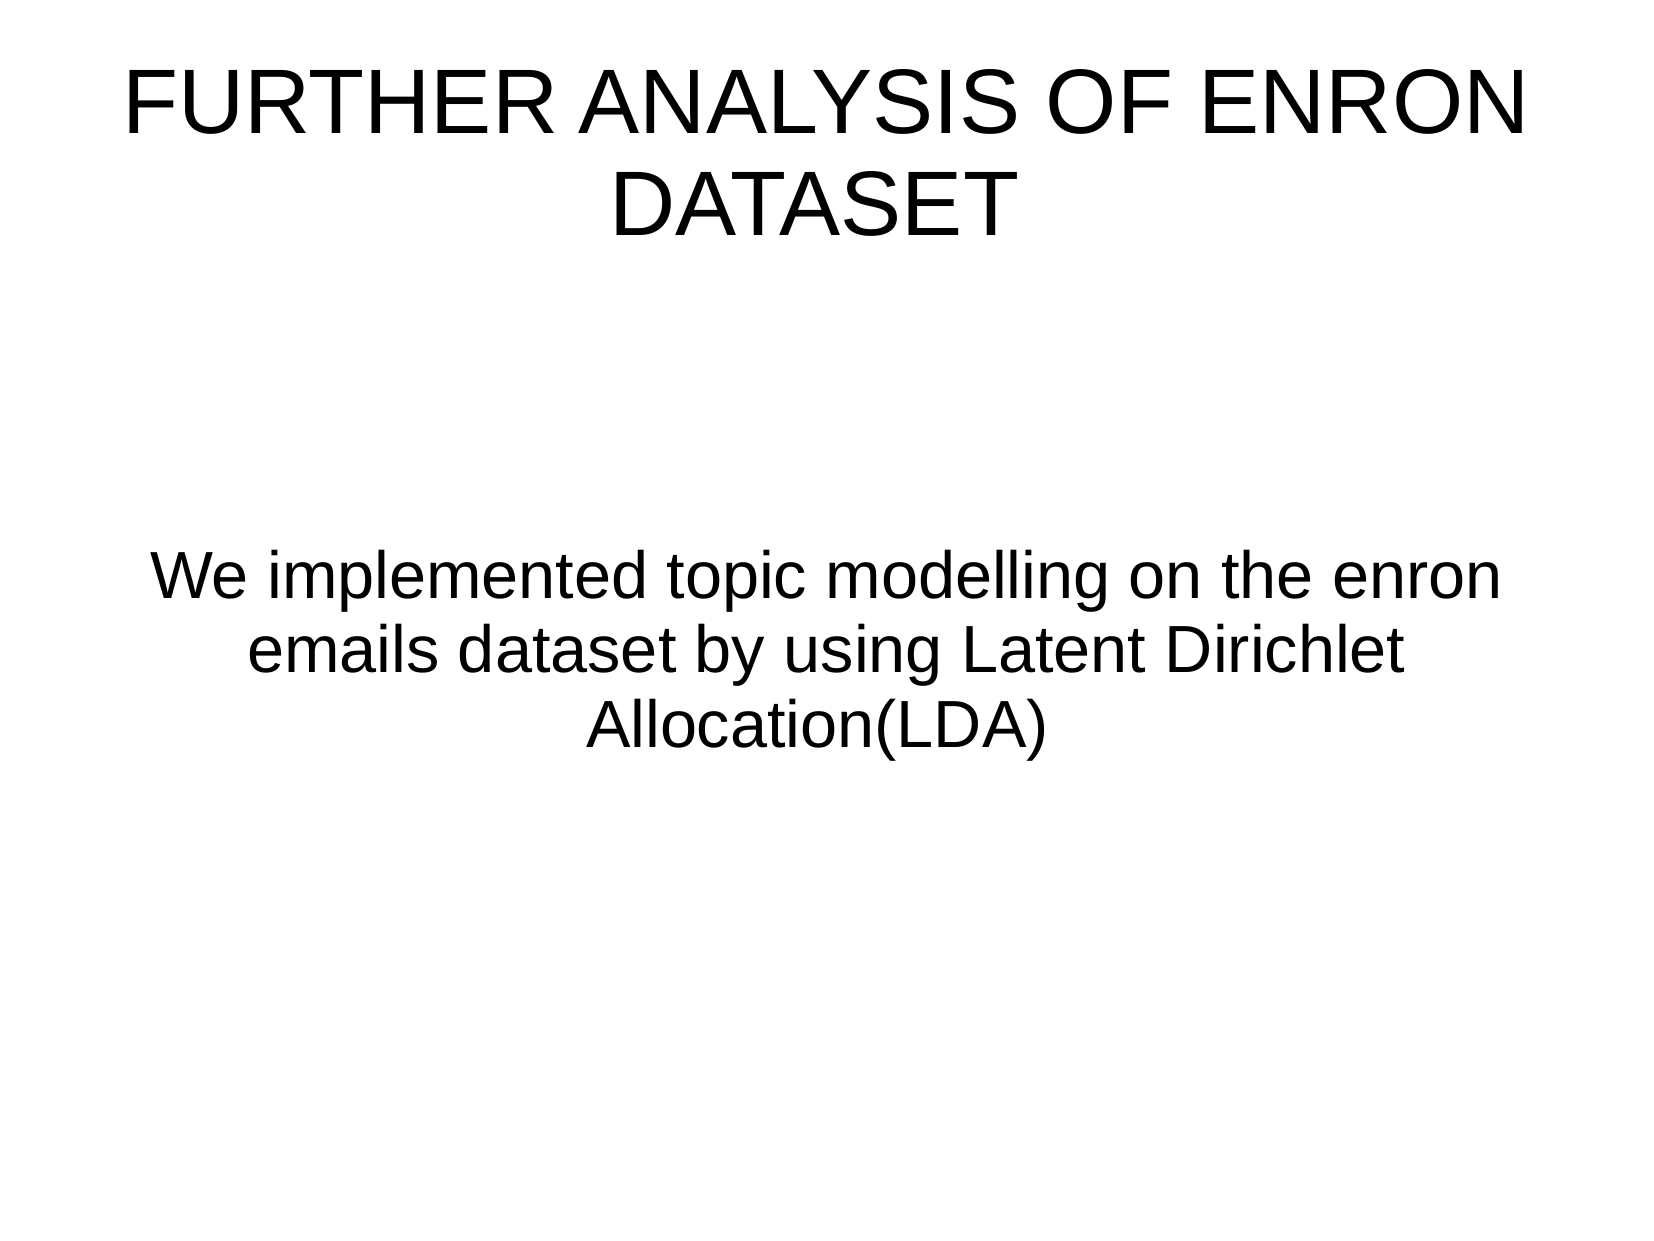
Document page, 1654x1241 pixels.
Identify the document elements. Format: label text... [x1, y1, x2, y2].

title FURTHER ANALYSIS OF ENRON DATASET [82, 49, 1571, 257]
subtitle We implemented topic modelling on the enron emails dataset by using Latent Dirichlet Allocation(LDA) [82, 290, 1571, 1010]
